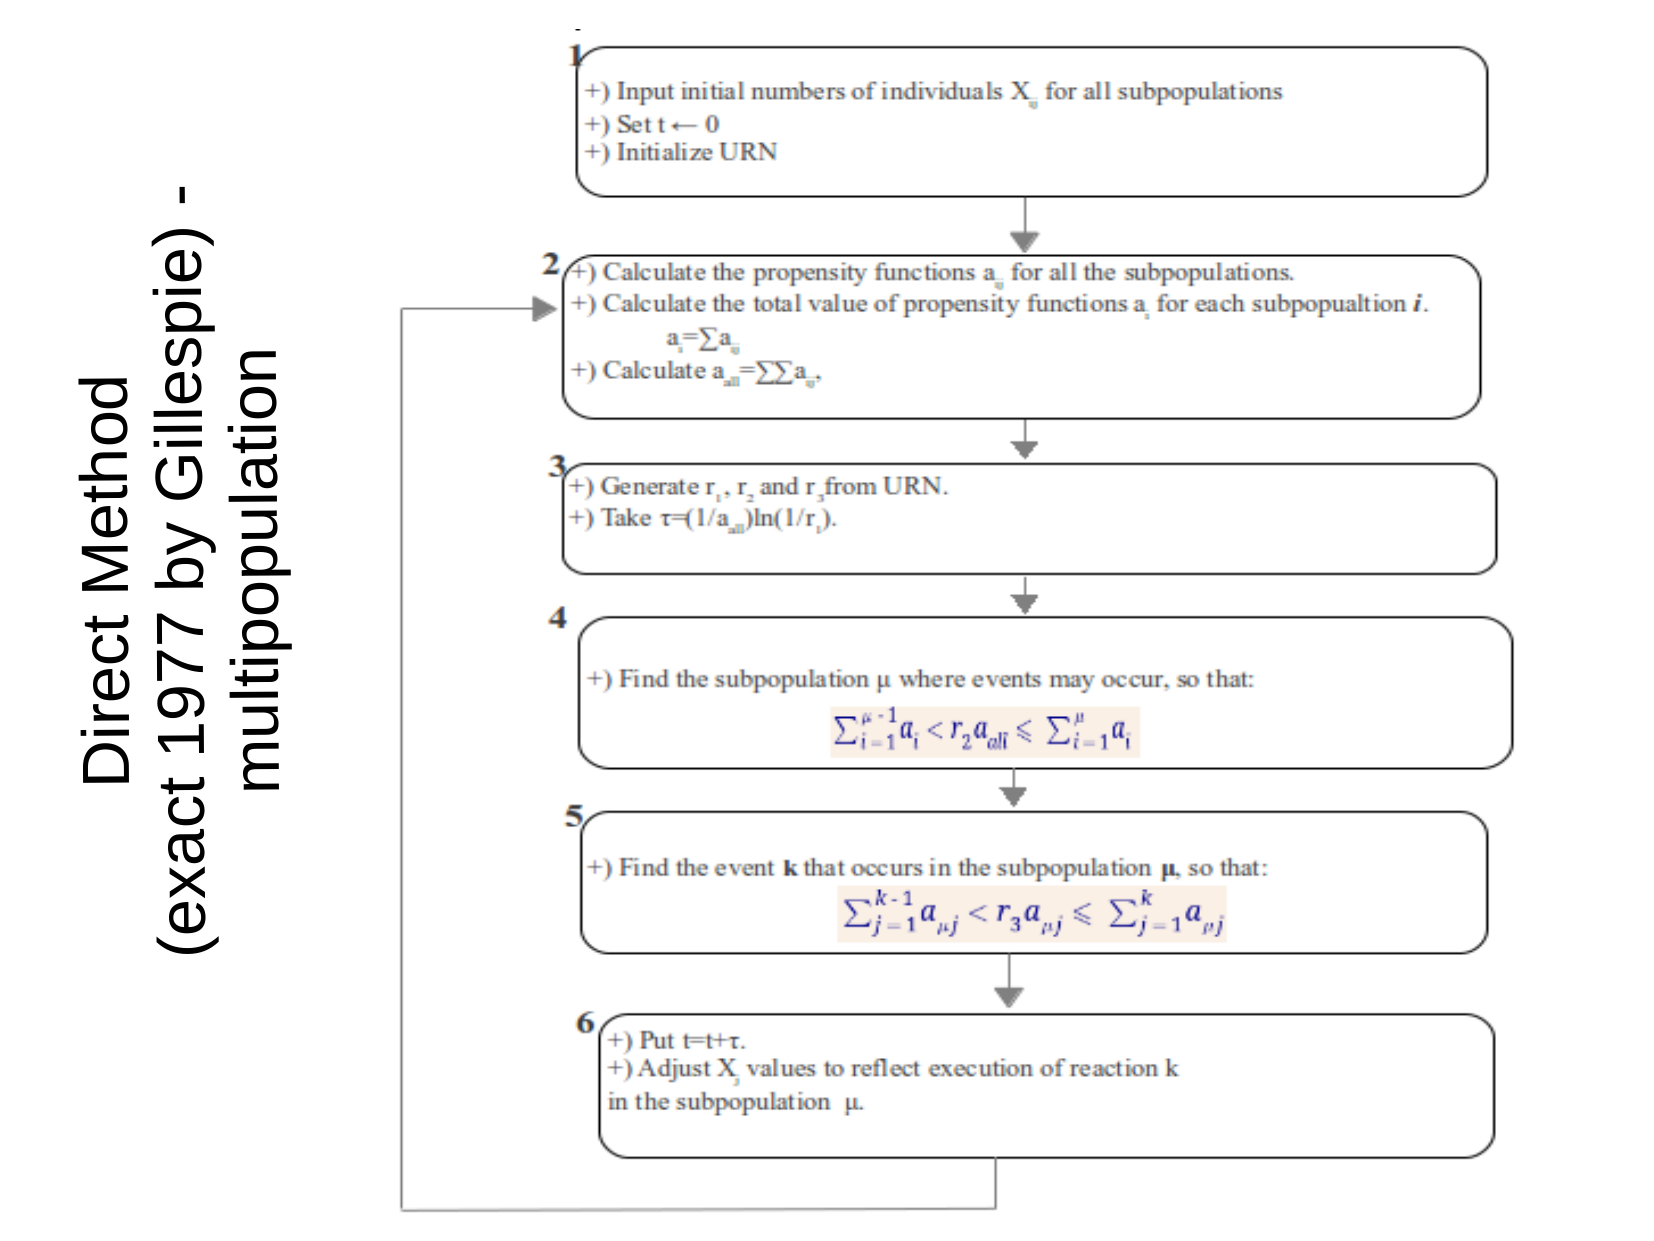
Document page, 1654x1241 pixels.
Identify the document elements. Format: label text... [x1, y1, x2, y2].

title Direct Method (exact 1977 by Gillespie) - multipopulation [63, 45, 296, 1098]
picture [360, 29, 1546, 1231]
